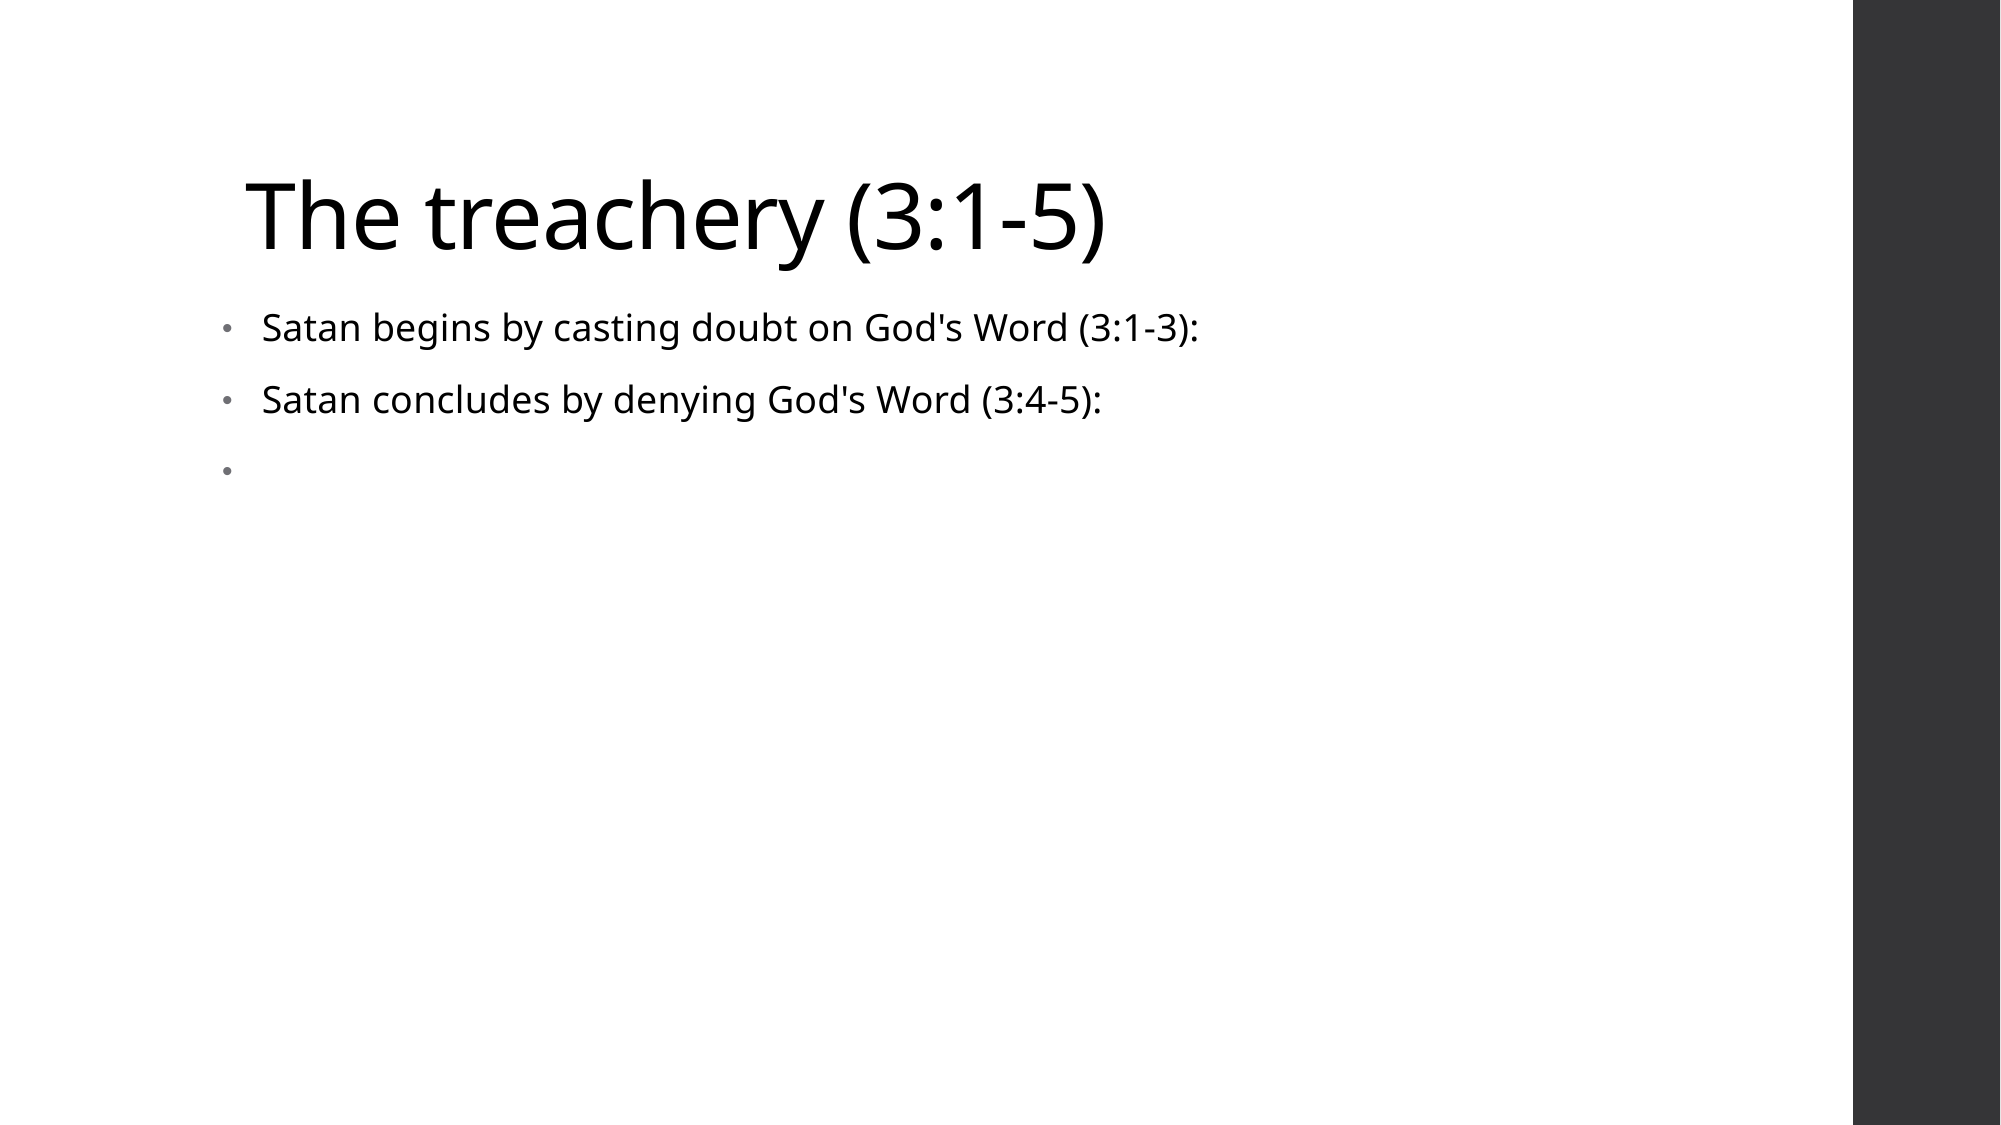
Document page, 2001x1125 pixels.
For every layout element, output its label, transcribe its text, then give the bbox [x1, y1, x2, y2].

title The treachery (3:1-5) [206, 60, 1797, 278]
list Satan begins by casting doubt on God's Word (3:1-3): Satan concludes by denying God's Word (3:4-5): [206, 299, 1617, 1014]
